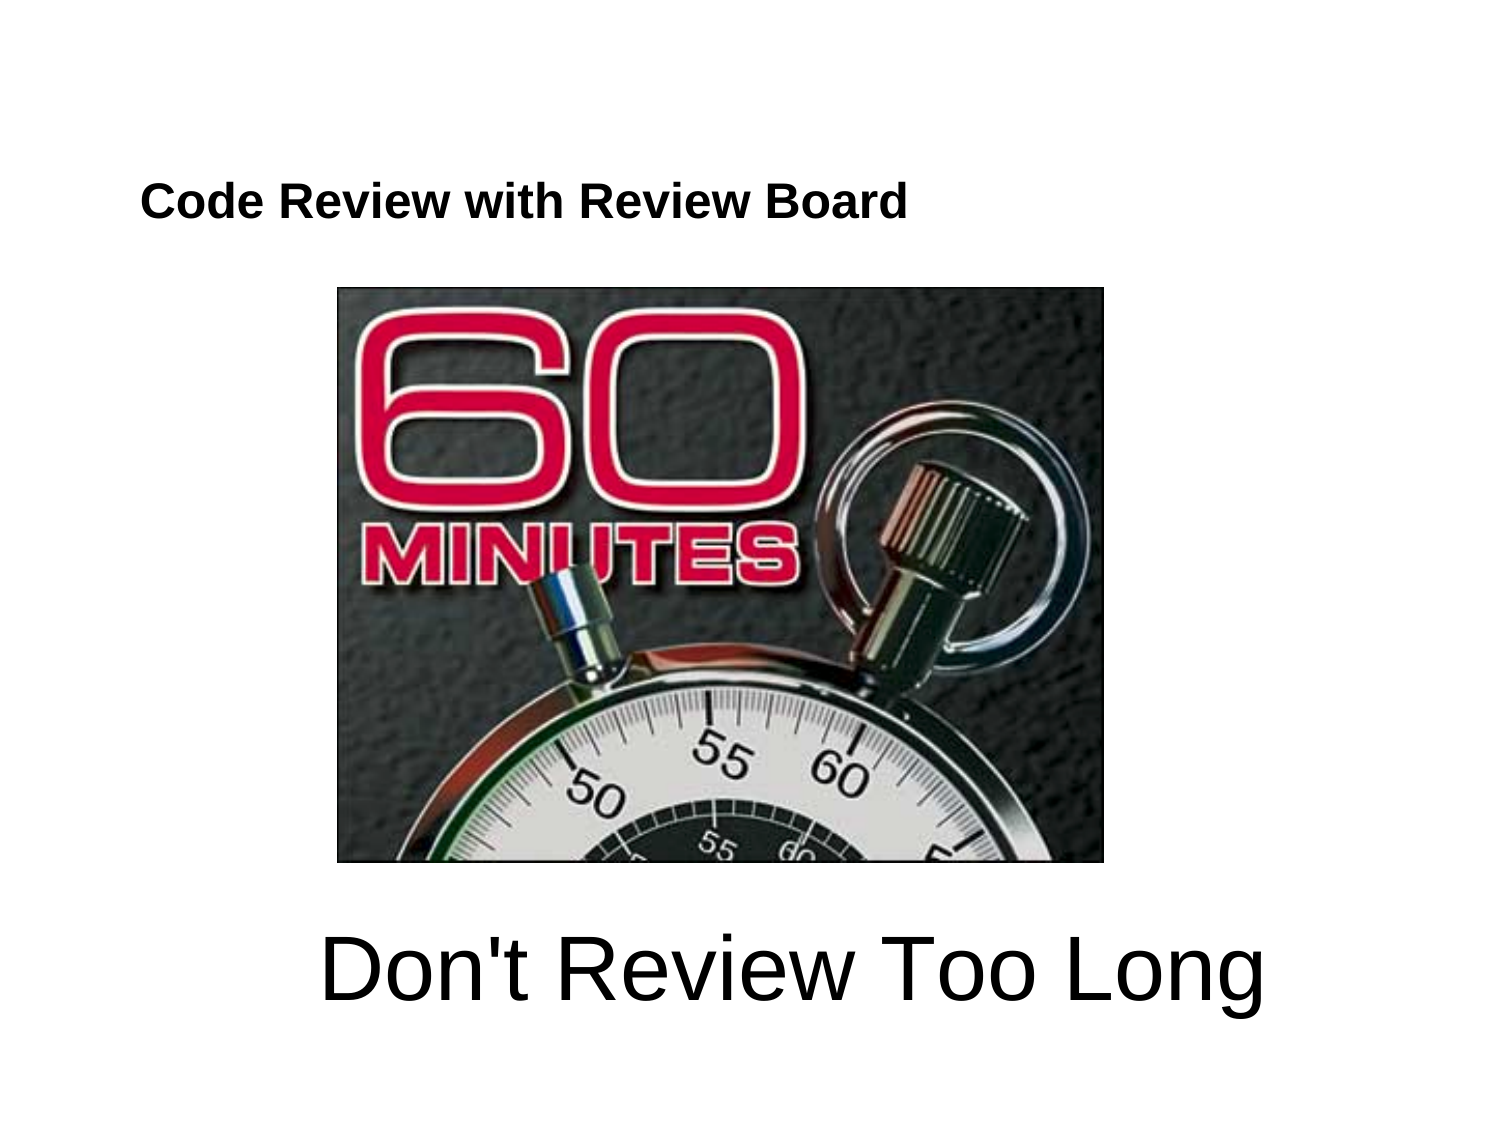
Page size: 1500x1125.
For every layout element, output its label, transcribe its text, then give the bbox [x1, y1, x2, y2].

title Don't Review Too Long [162, 337, 1426, 1041]
title Code Review with Review Board [125, 135, 1388, 263]
picture [337, 287, 1104, 863]
